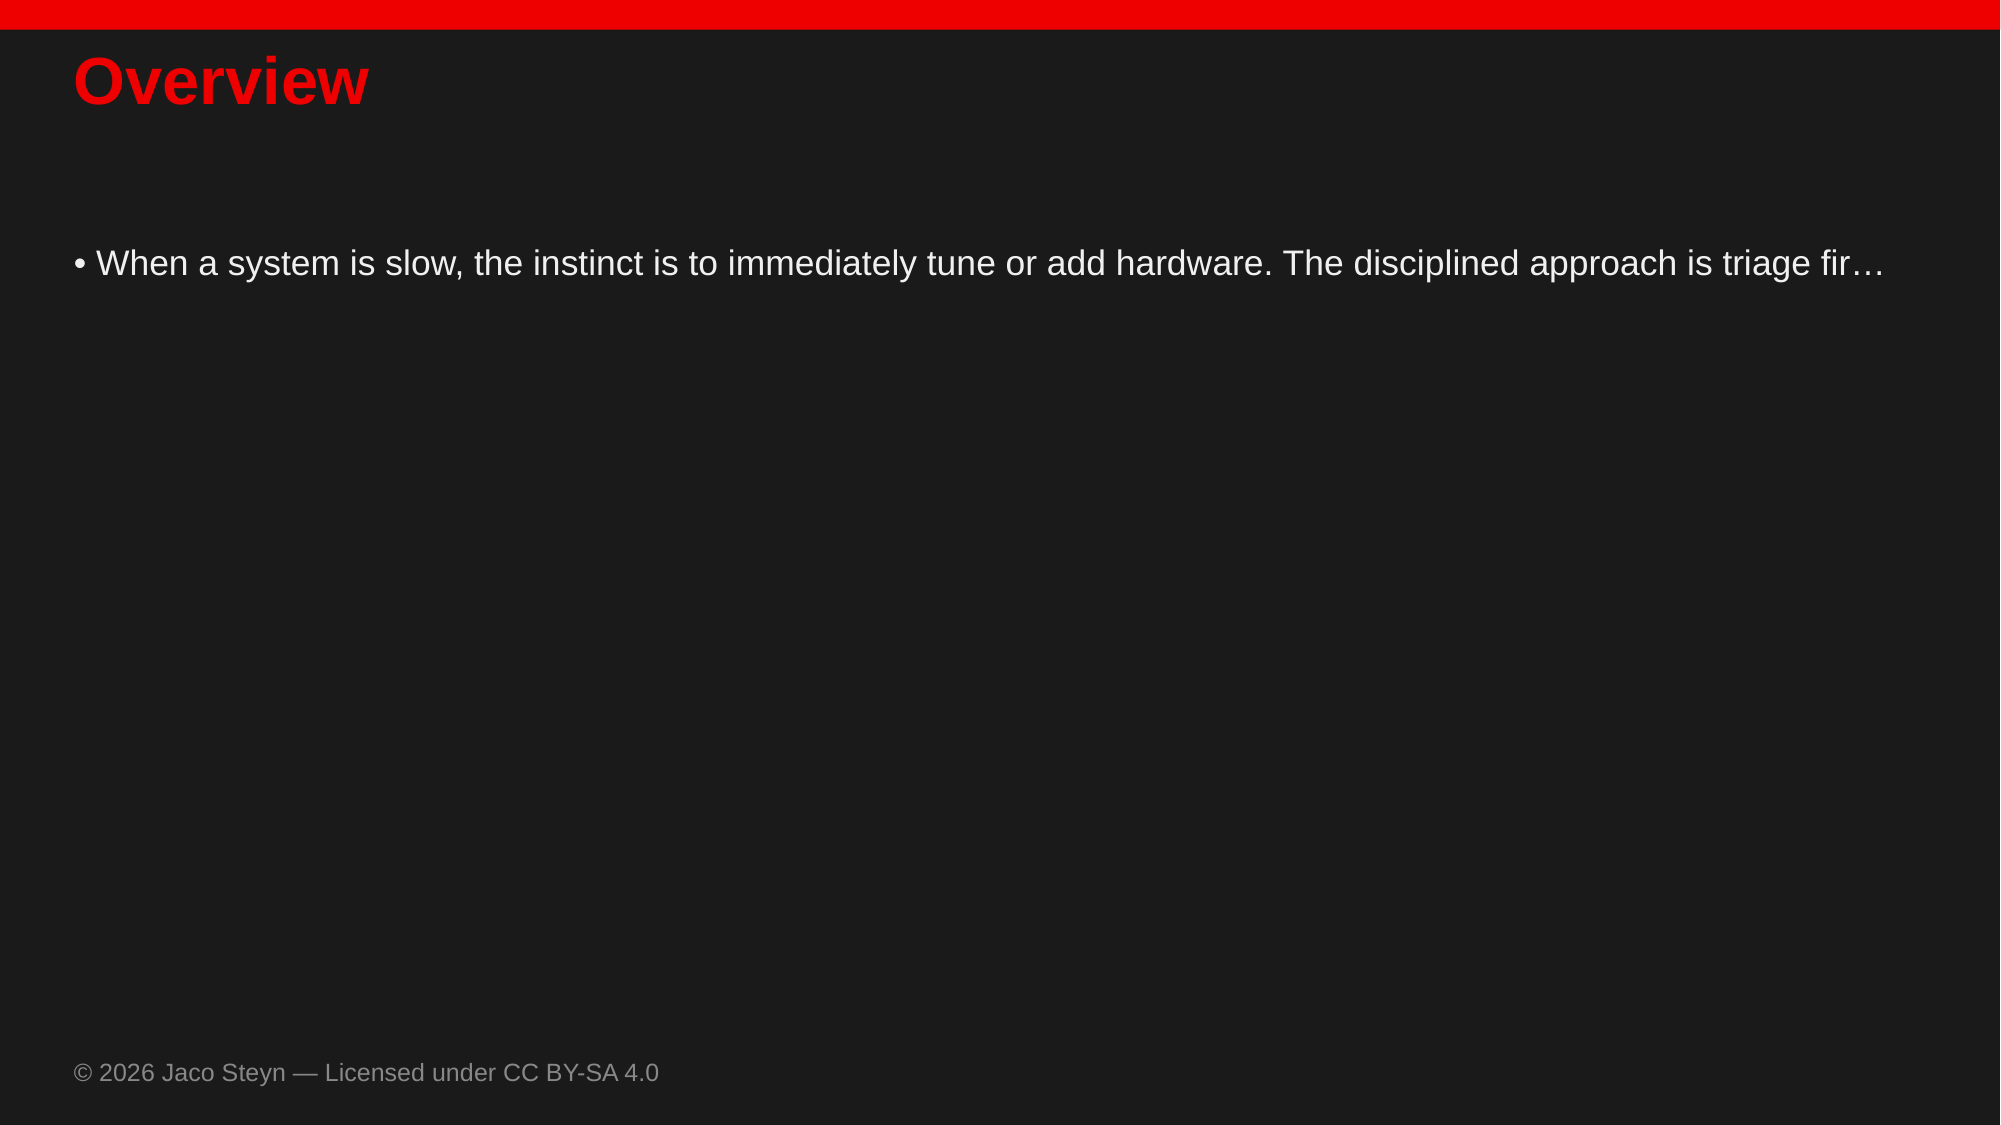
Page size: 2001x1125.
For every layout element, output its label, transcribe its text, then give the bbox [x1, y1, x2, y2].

text_box Overview [59, 36, 1942, 208]
text_box © 2026 Jaco Steyn — Licensed under CC BY-SA 4.0 [59, 1051, 1942, 1093]
text_box [0, 0, 2001, 30]
text_box • When a system is slow, the instinct is to immediately tune or add hardware. The disciplined approach is triage fir… [59, 236, 1942, 1037]
